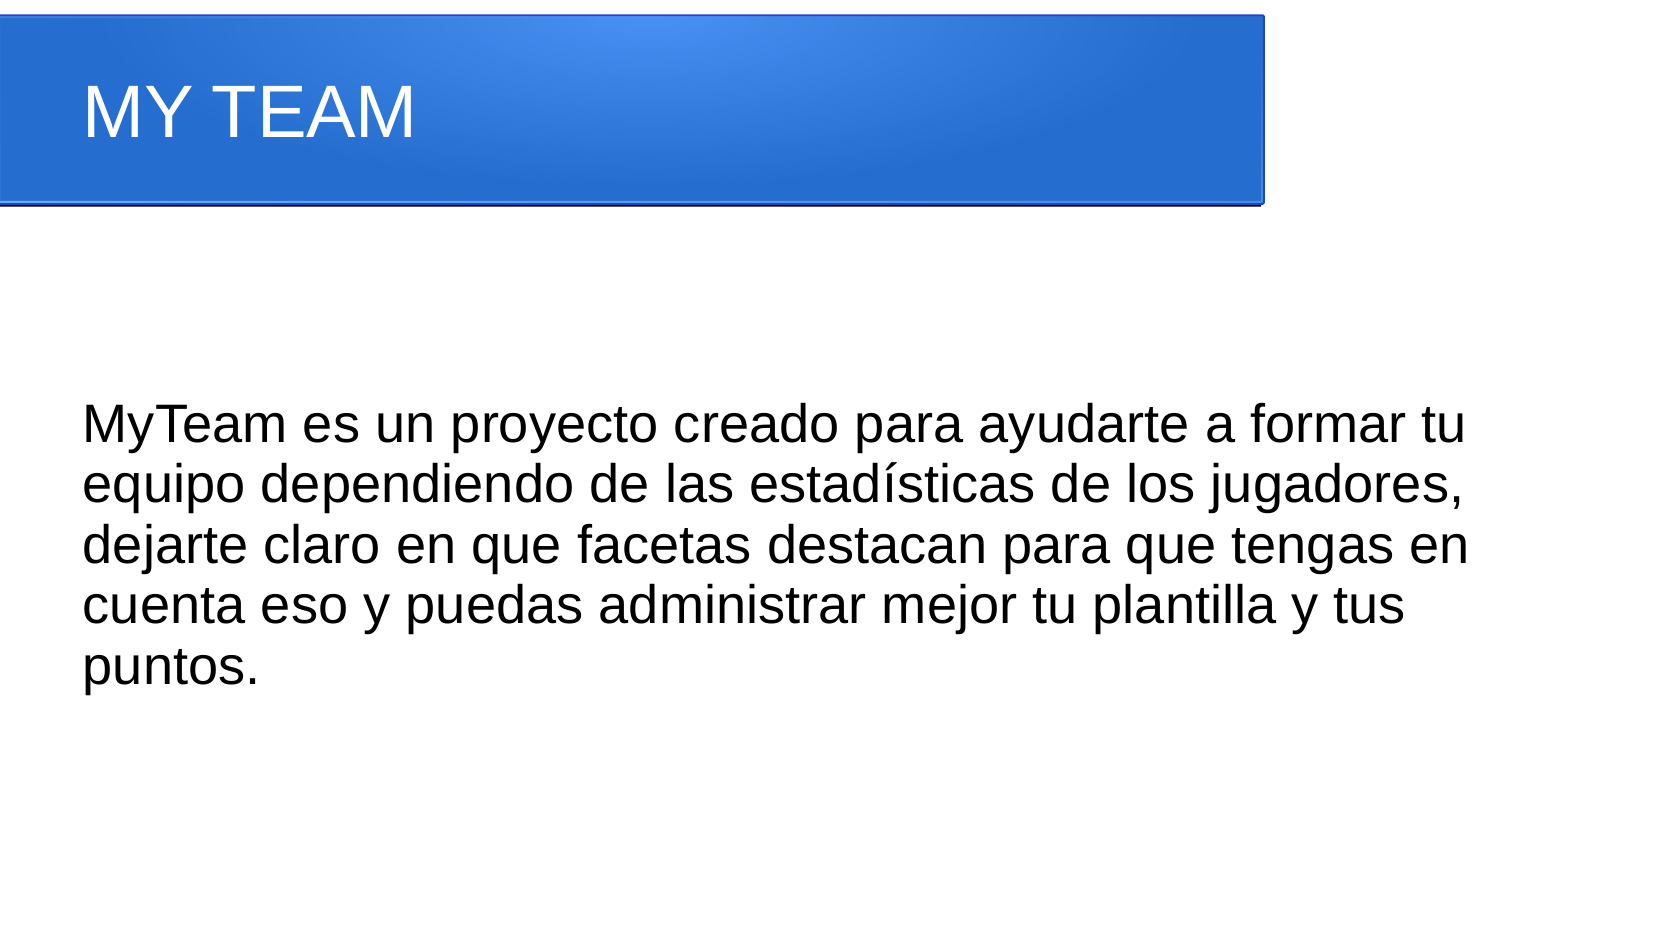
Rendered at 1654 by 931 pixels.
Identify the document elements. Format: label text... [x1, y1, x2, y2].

list MyTeam es un proyecto creado para ayudarte a formar tu equipo dependiendo de las estadísticas de los jugadores, dejarte claro en que facetas destacan para que tengas en cuenta eso y puedas administrar mejor tu plantilla y tus puntos. [82, 224, 1571, 764]
title MY TEAM [82, 35, 1235, 189]
